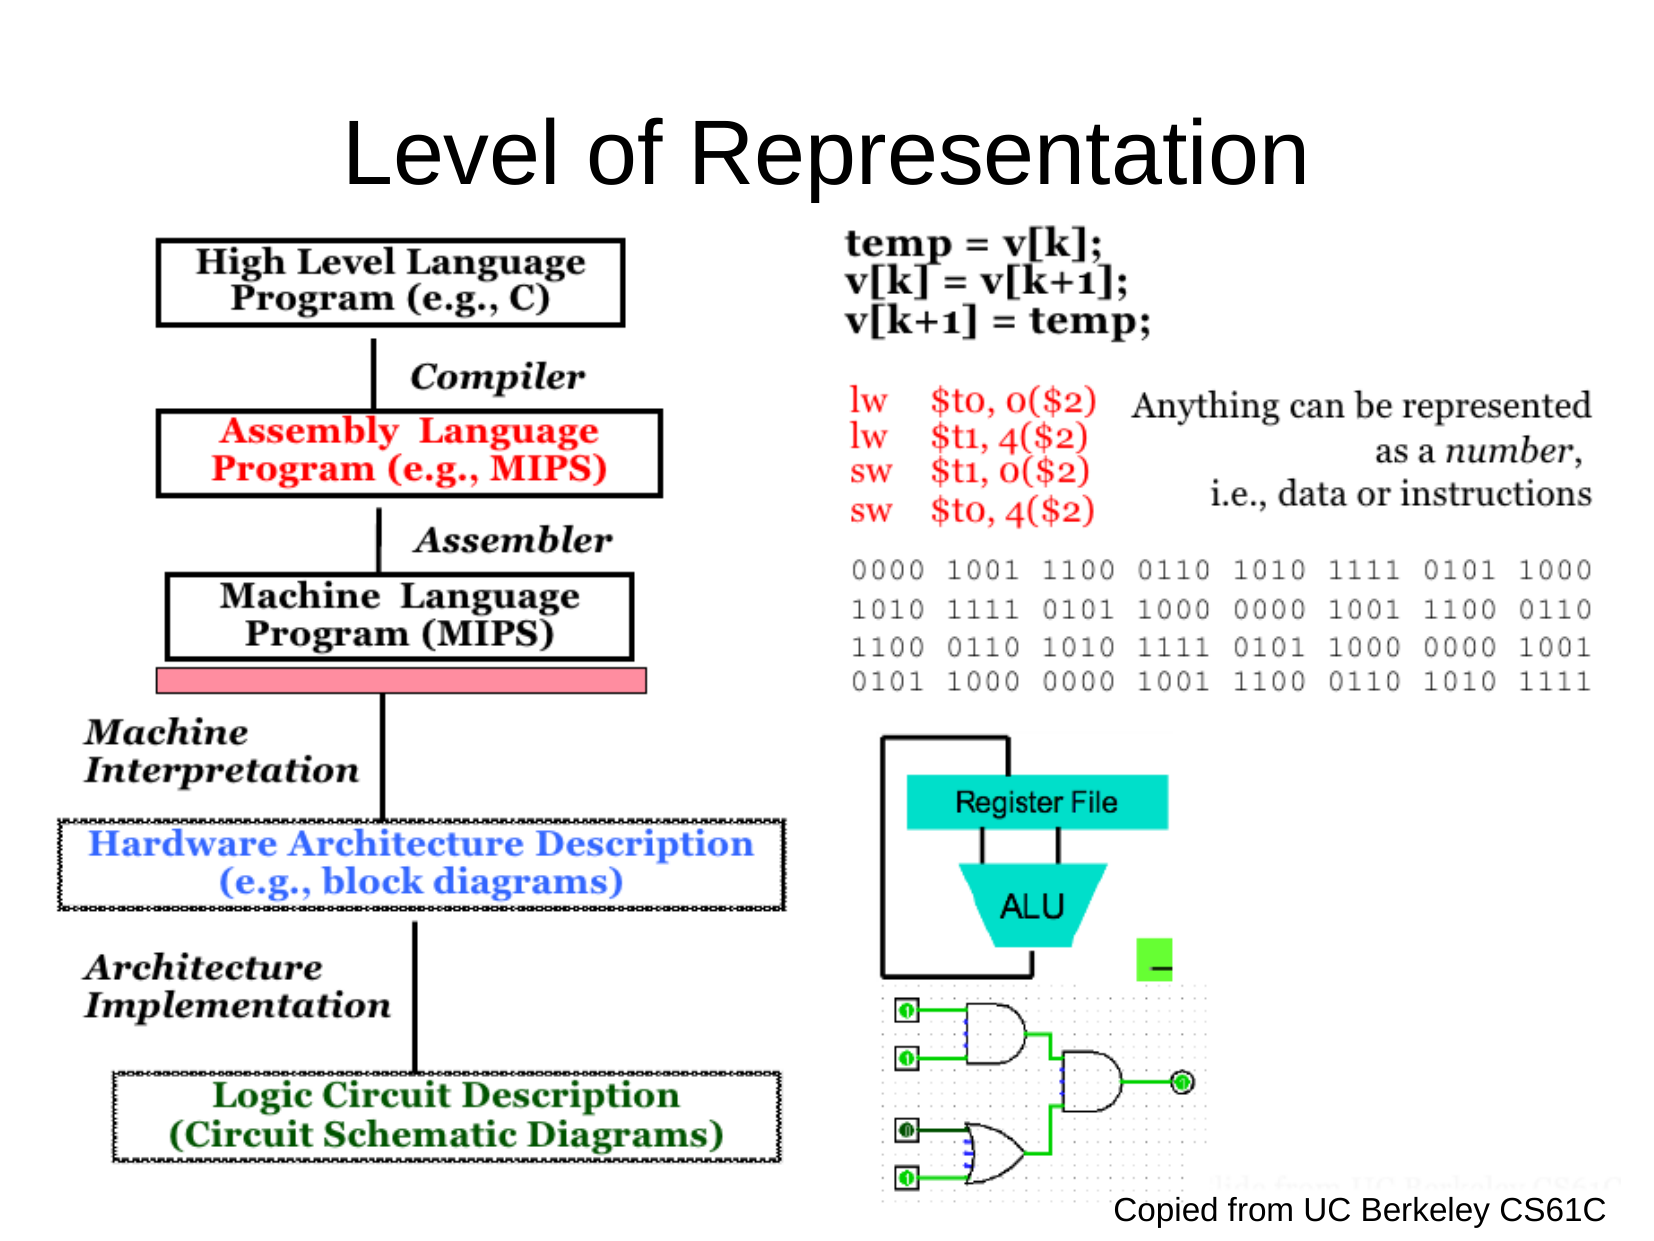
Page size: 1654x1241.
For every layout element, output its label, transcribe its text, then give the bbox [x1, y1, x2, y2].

text_box Copied from UC Berkeley CS61C [1098, 1184, 1623, 1237]
picture [45, 206, 1621, 1208]
title Level of Representation [82, 49, 1571, 206]
